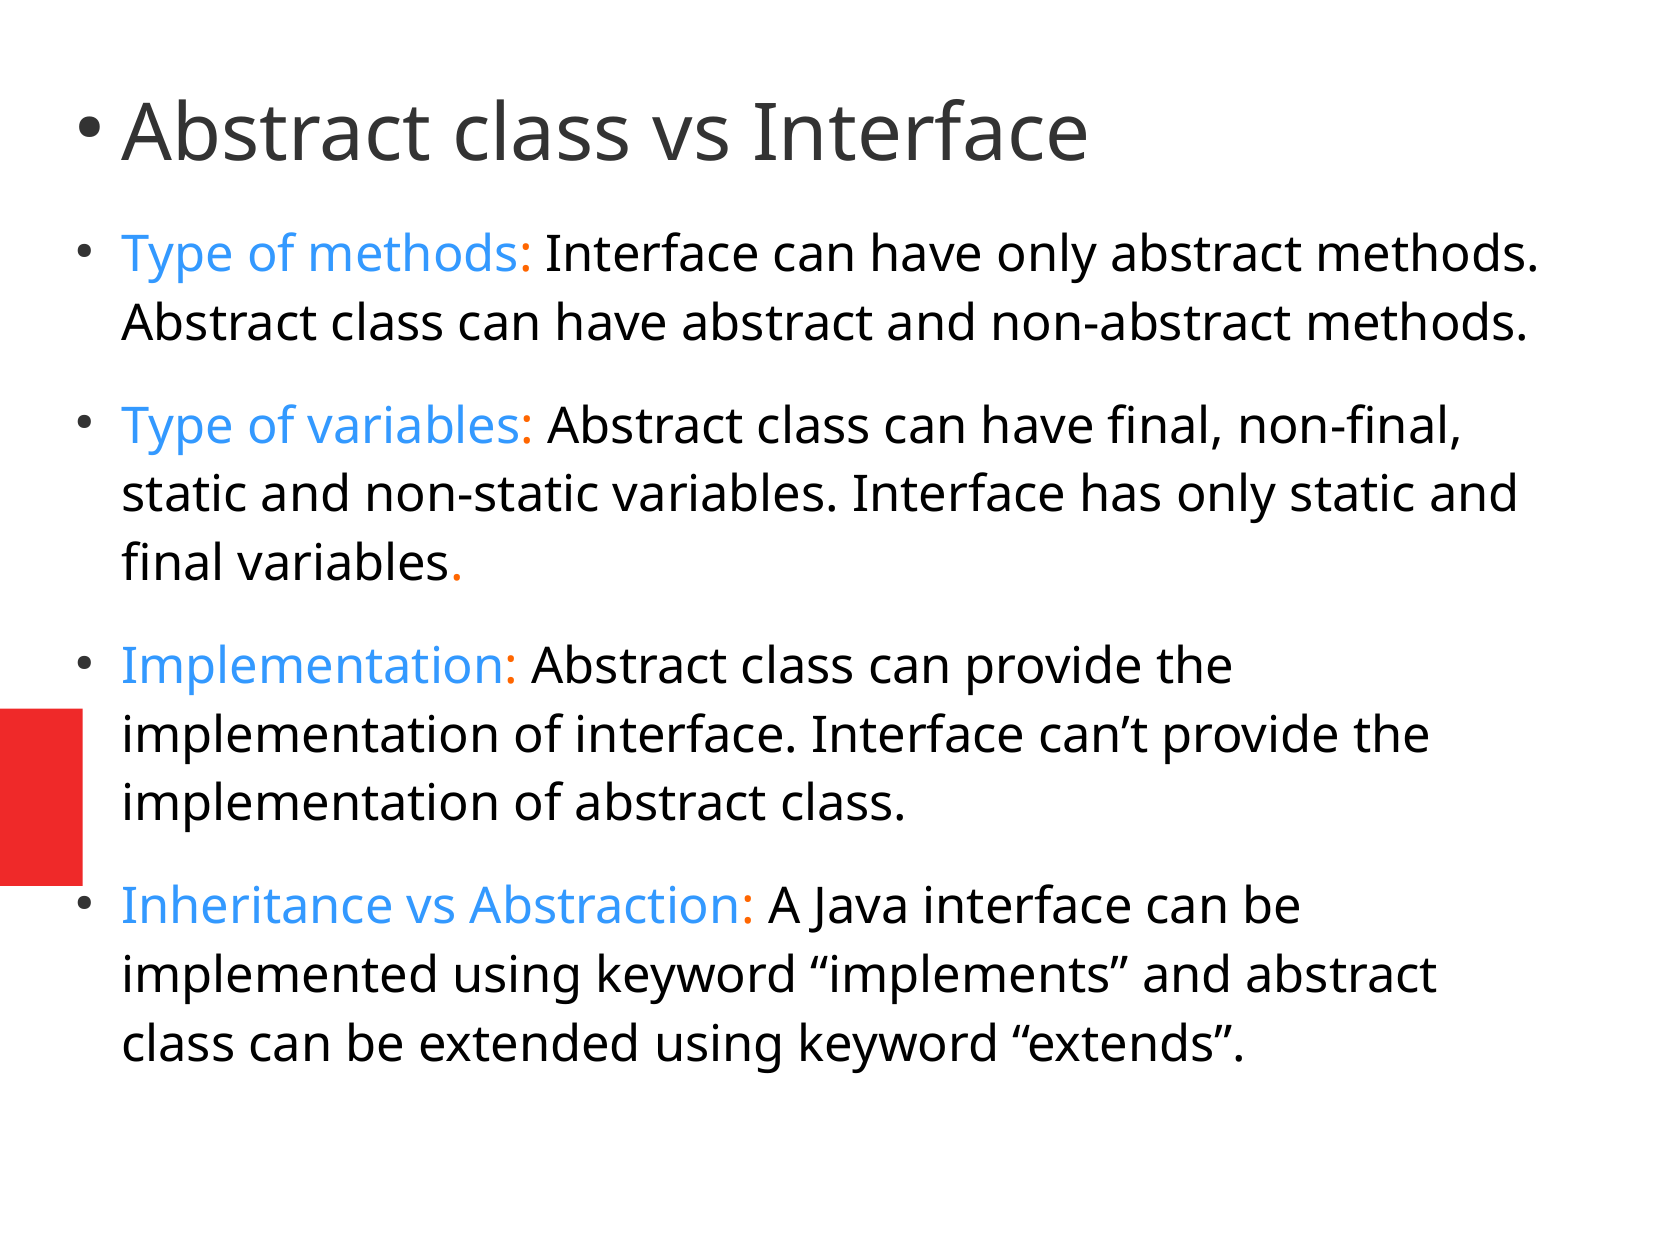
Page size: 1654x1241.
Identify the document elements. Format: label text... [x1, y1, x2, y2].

list Abstract class vs Interface Type of methods: Interface can have only abstract methods. Abstract class can have abstract and non-abstract methods. Type of variables: Abstract class can have final, non-final, static and non-static variables. Interface has only static and final variables. Implementation: Abstract class can provide the implementation of interface. Interface can’t provide the implementation of abstract class. Inheritance vs Abstraction: A Java interface can be implemented using keyword “implements” and abstract class can be extended using keyword “extends”. [60, 75, 1549, 1126]
